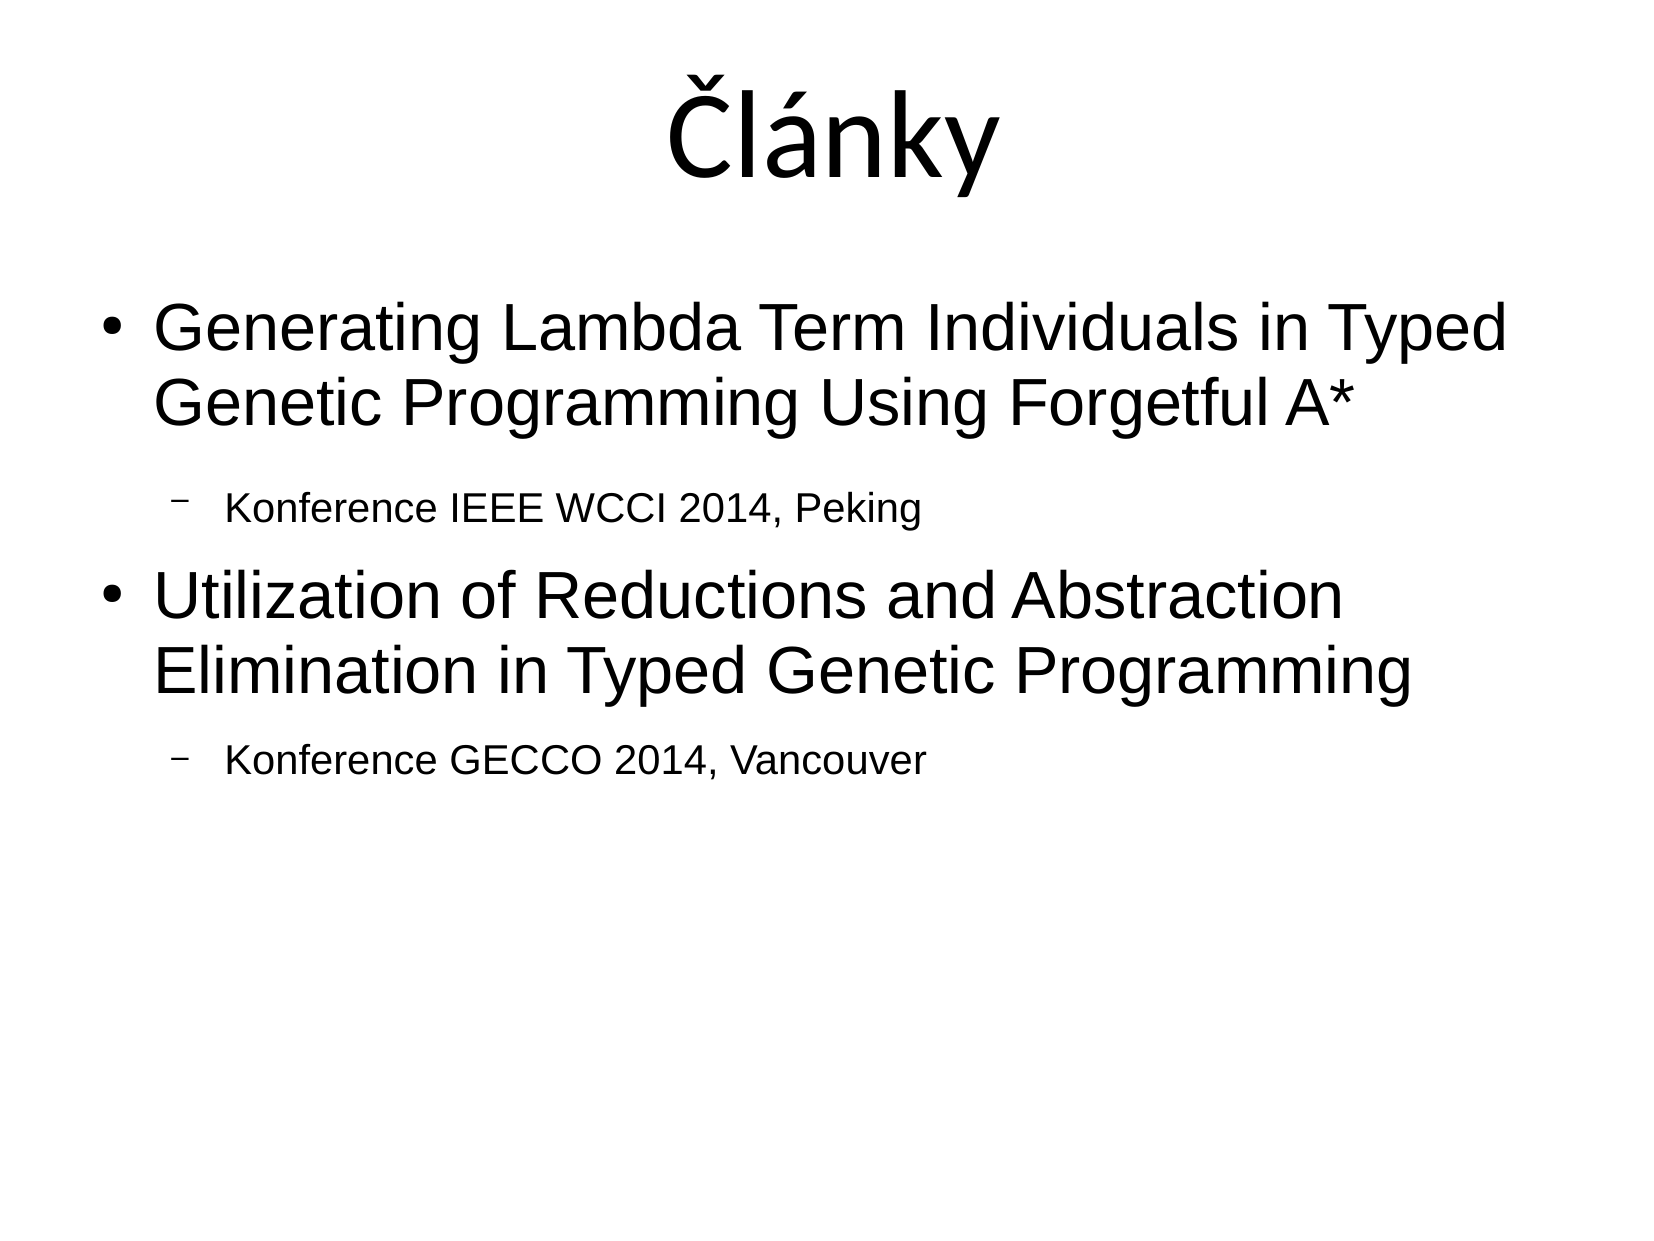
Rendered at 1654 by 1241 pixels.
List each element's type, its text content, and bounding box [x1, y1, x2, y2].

list Generating Lambda Term Individuals in Typed Genetic Programming Using Forgetful A* Konference IEEE WCCI 2014, Peking Utilization of Reductions and Abstraction Elimination in Typed Genetic Programming Konference GECCO 2014, Vancouver [82, 290, 1538, 1156]
title Články [90, 70, 1579, 223]
